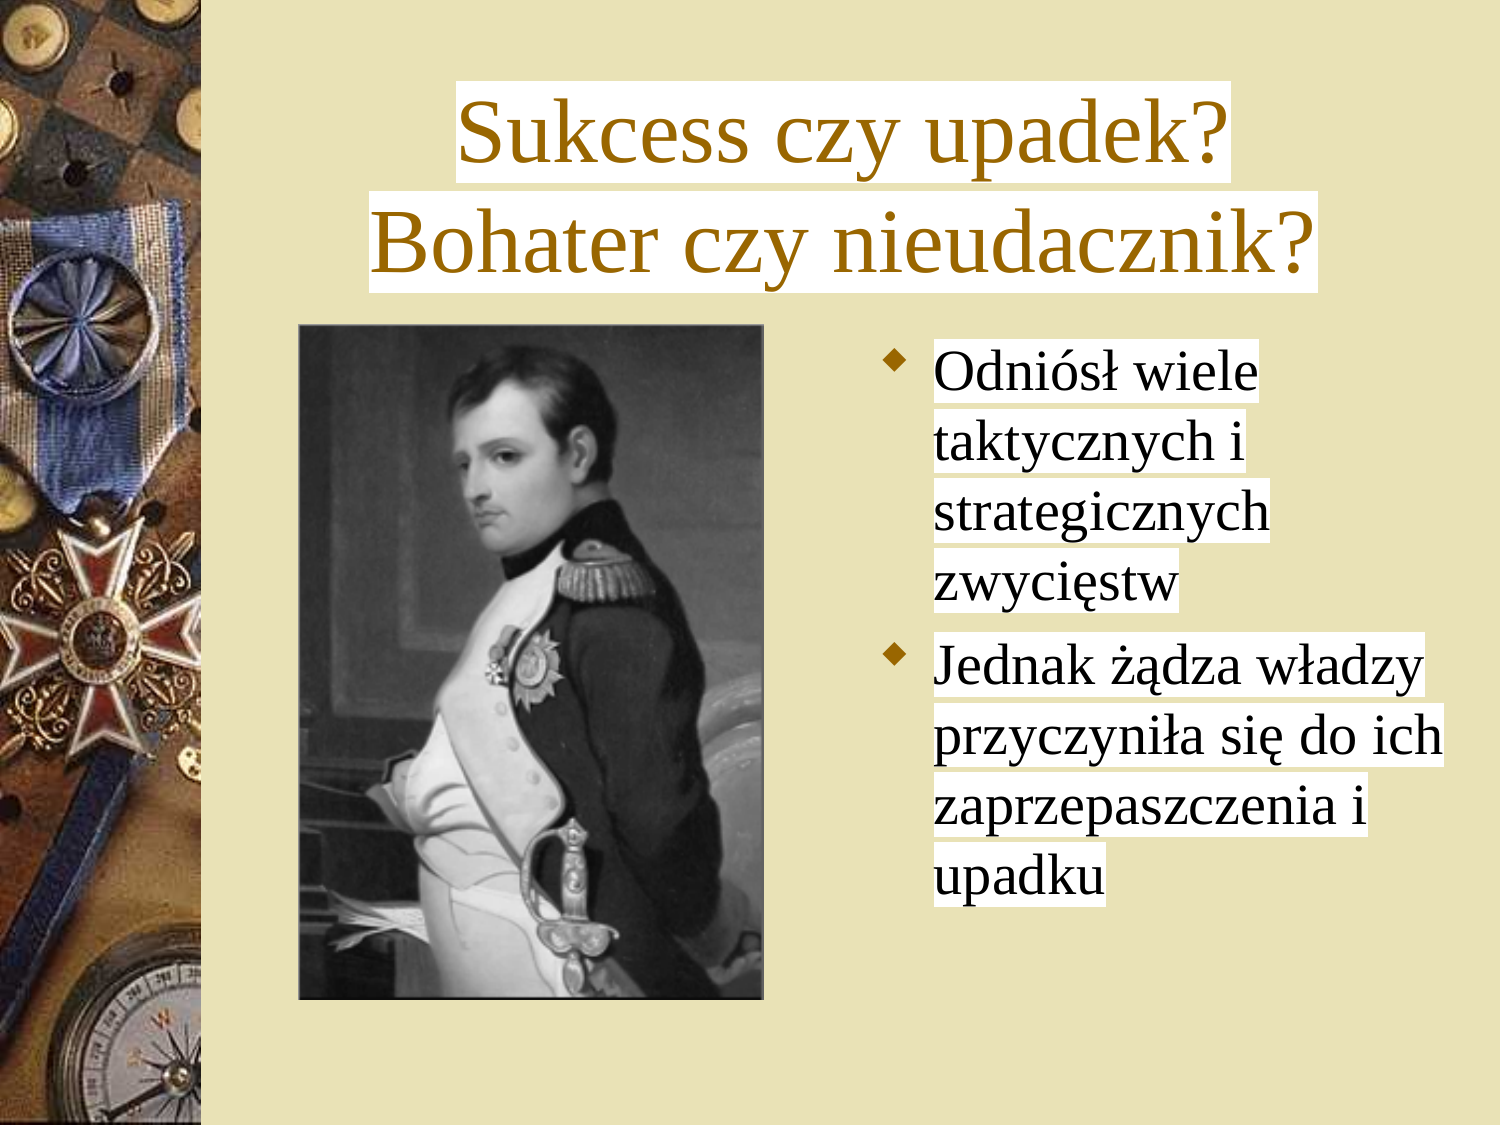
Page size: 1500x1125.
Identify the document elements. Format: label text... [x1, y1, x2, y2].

title Sukcess czy upadek? Bohater czy nieudacznik? [224, 87, 1463, 275]
picture [298, 324, 764, 1000]
list Odniósł wiele taktycznych i strategicznych zwycięstw Jednak żądza władzy przyczyniła się do ich zaprzepaszczenia i upadku [862, 324, 1476, 1000]
picture [0, 0, 201, 1125]
